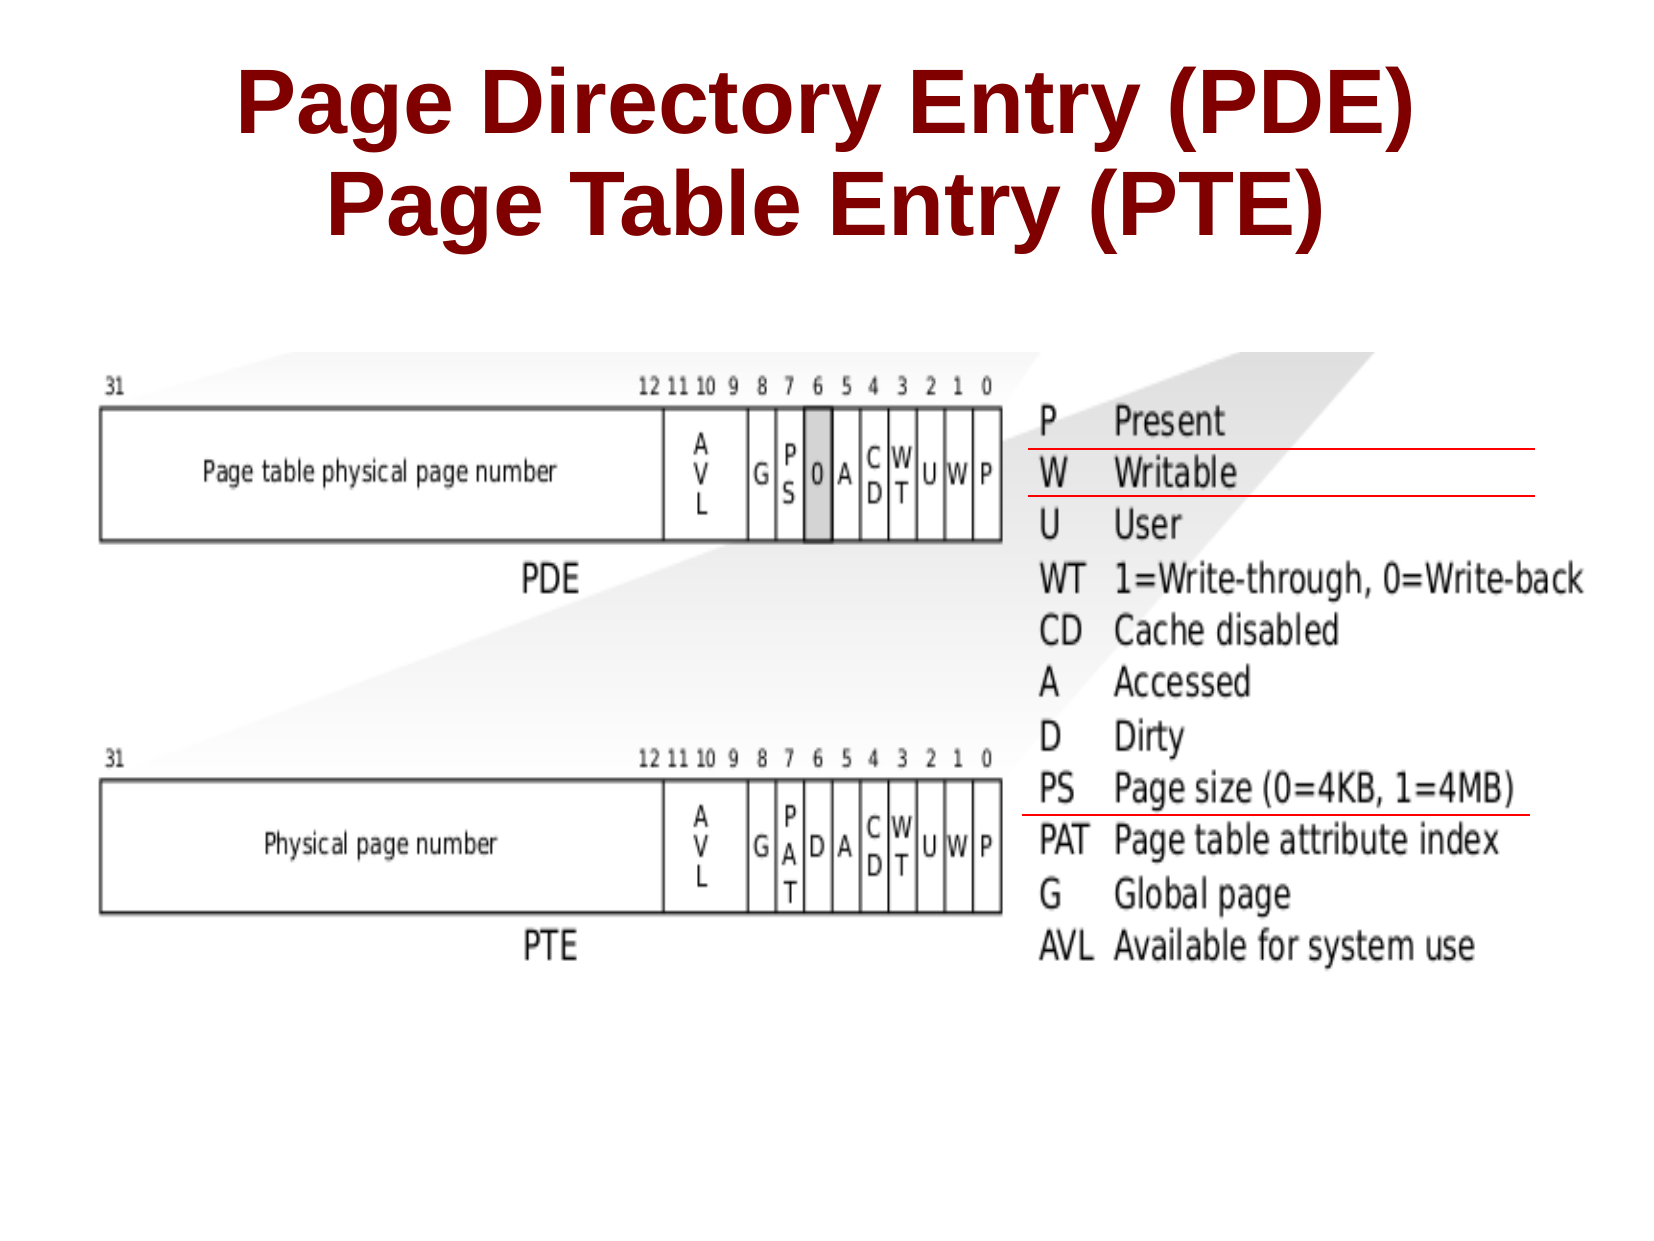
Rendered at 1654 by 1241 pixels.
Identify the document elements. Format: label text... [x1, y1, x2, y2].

picture [59, 352, 1617, 1075]
title Page Directory Entry (PDE) Page Table Entry (PTE) [82, 49, 1571, 257]
